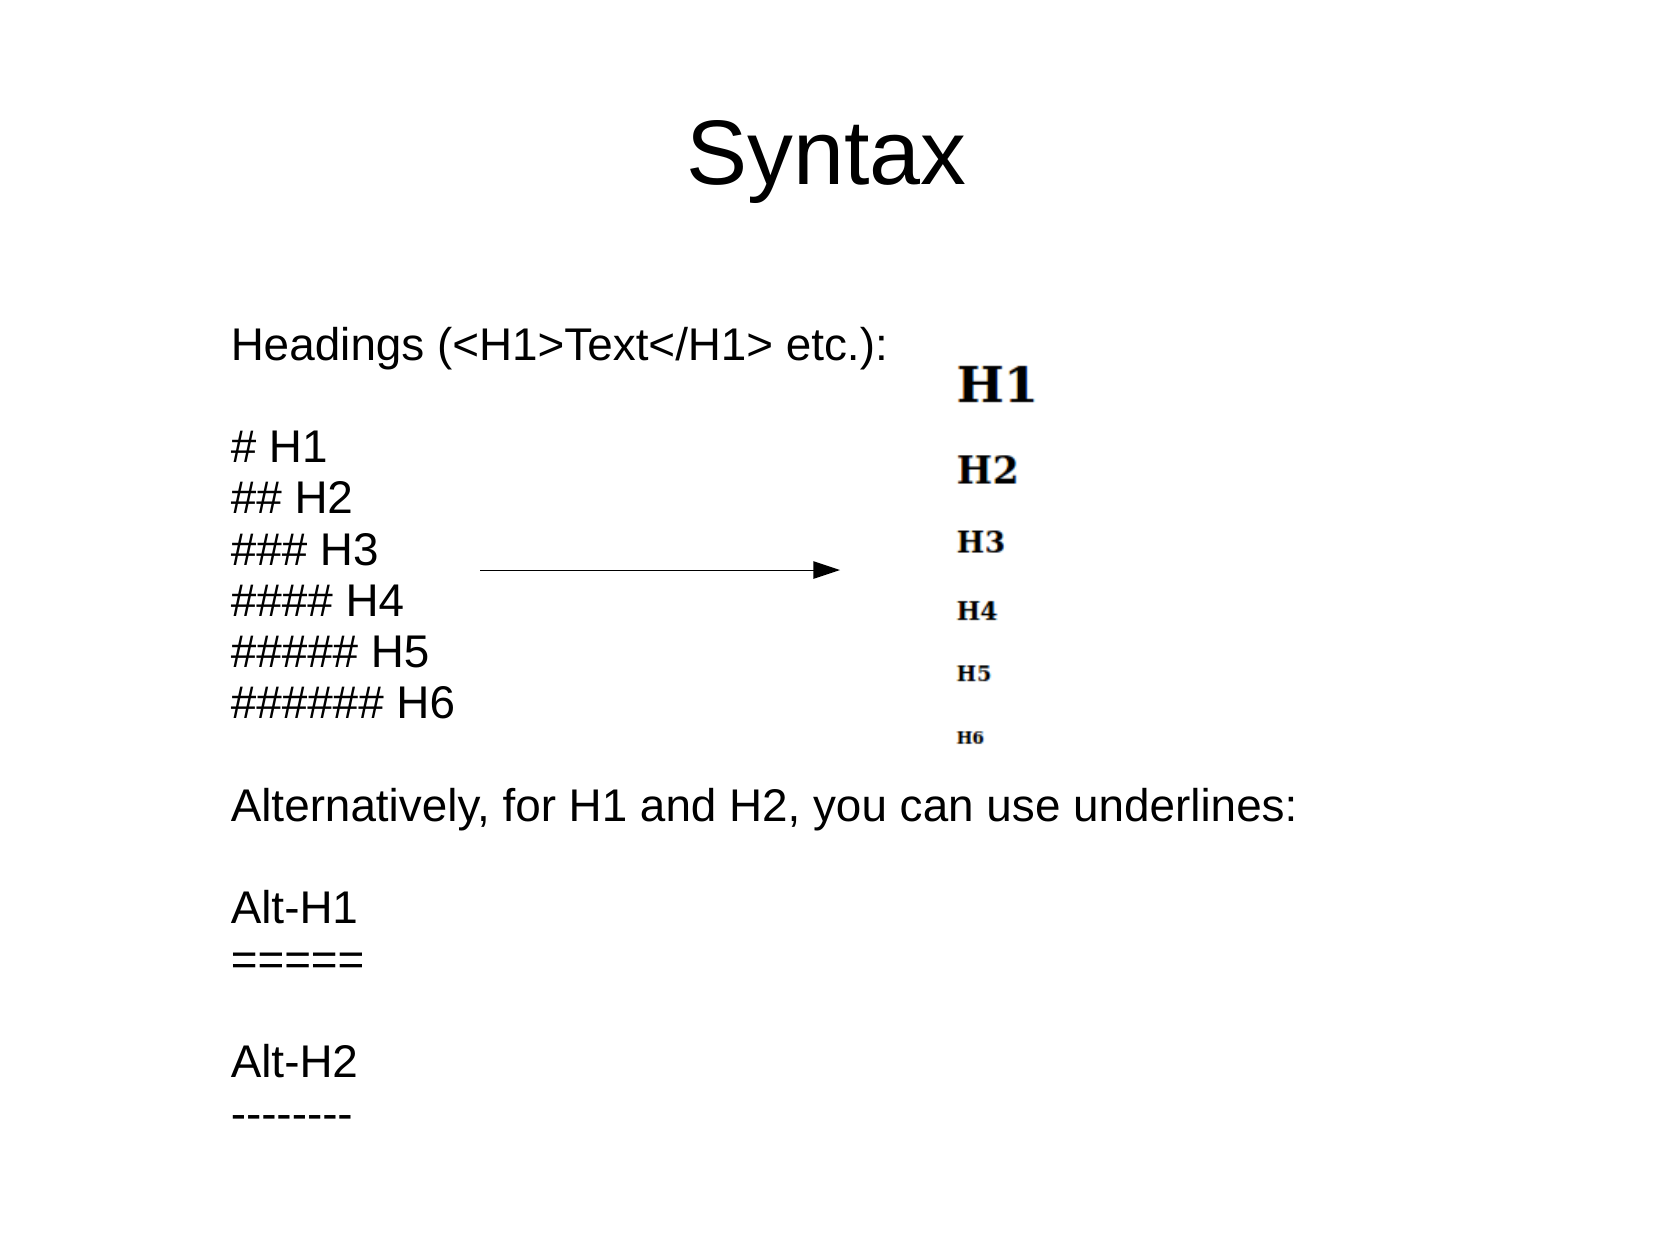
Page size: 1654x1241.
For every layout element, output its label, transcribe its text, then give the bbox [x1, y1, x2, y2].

title Syntax [82, 49, 1571, 257]
text_box Headings (<H1>Text</H1> etc.): # H1 ## H2 ### H3 #### H4 ##### H5 ###### H6 Alternatively, for H1 and H2, you can use underlines: Alt-H1 ===== Alt-H2 -------- [216, 311, 1314, 1147]
picture [949, 349, 1065, 777]
